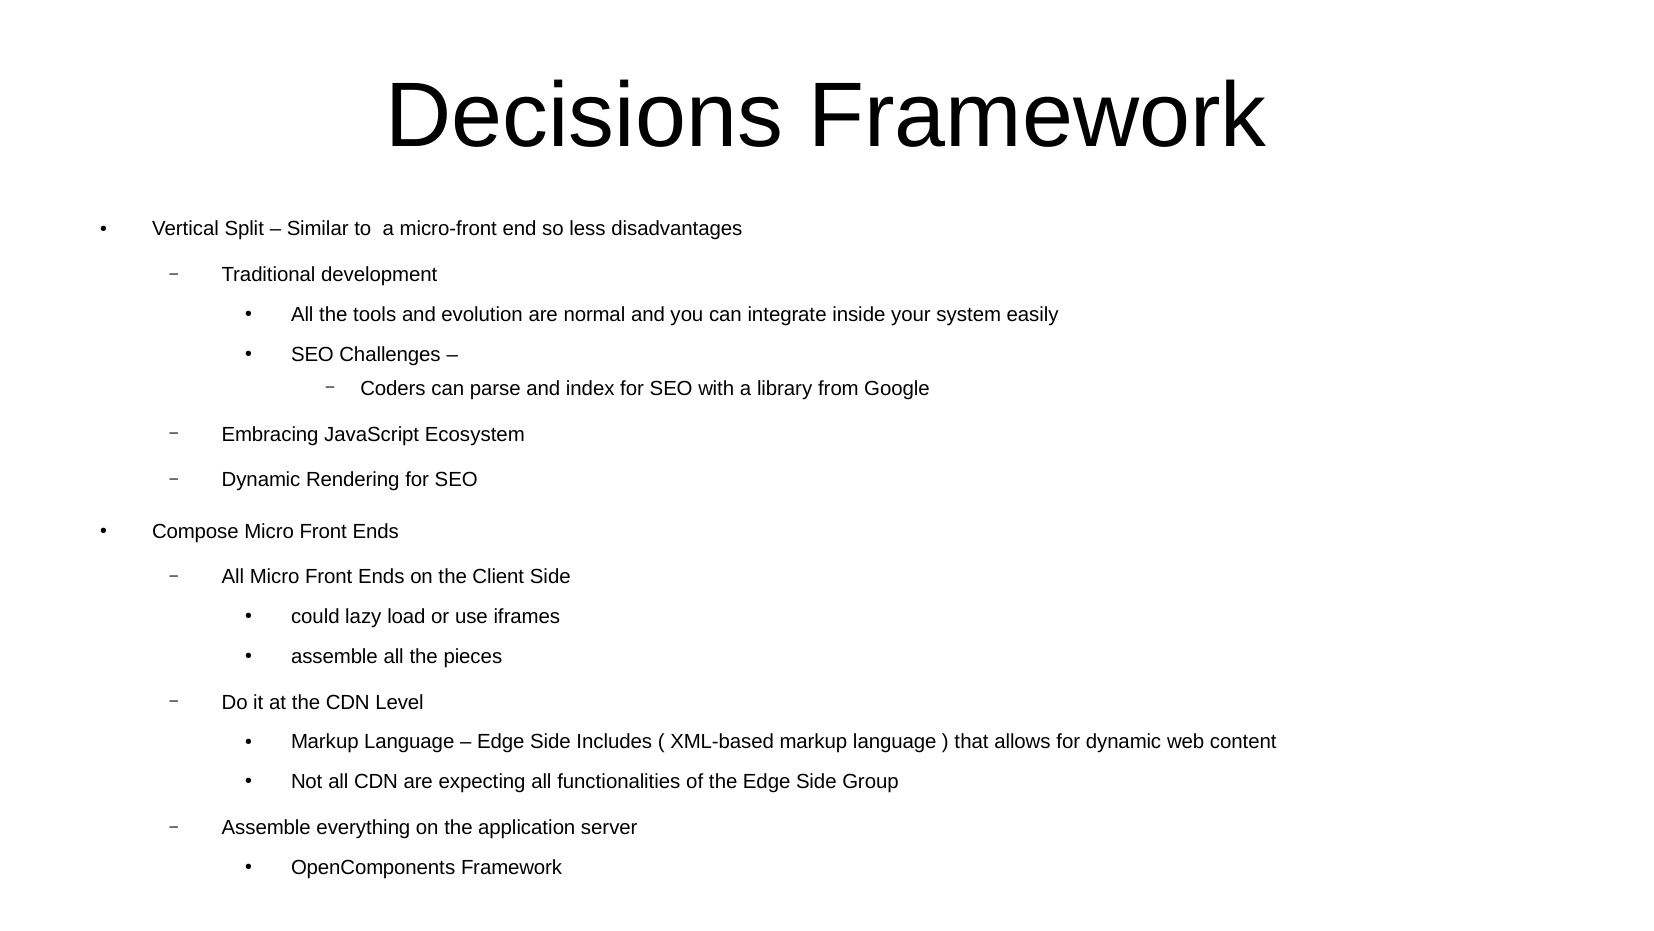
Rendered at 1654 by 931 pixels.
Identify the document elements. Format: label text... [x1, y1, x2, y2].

title Decisions Framework [82, 37, 1571, 193]
list Vertical Split – Similar to a micro-front end so less disadvantages Traditional development All the tools and evolution are normal and you can integrate inside your system easily SEO Challenges – Coders can parse and index for SEO with a library from Google Embracing JavaScript Ecosystem Dynamic Rendering for SEO Compose Micro Front Ends All Micro Front Ends on the Client Side could lazy load or use iframes assemble all the pieces Do it at the CDN Level Markup Language – Edge Side Includes ( XML-based markup language ) that allows for dynamic web content Not all CDN are expecting all functionalities of the Edge Side Group Assemble everything on the application server OpenComponents Framework [82, 217, 1621, 886]
